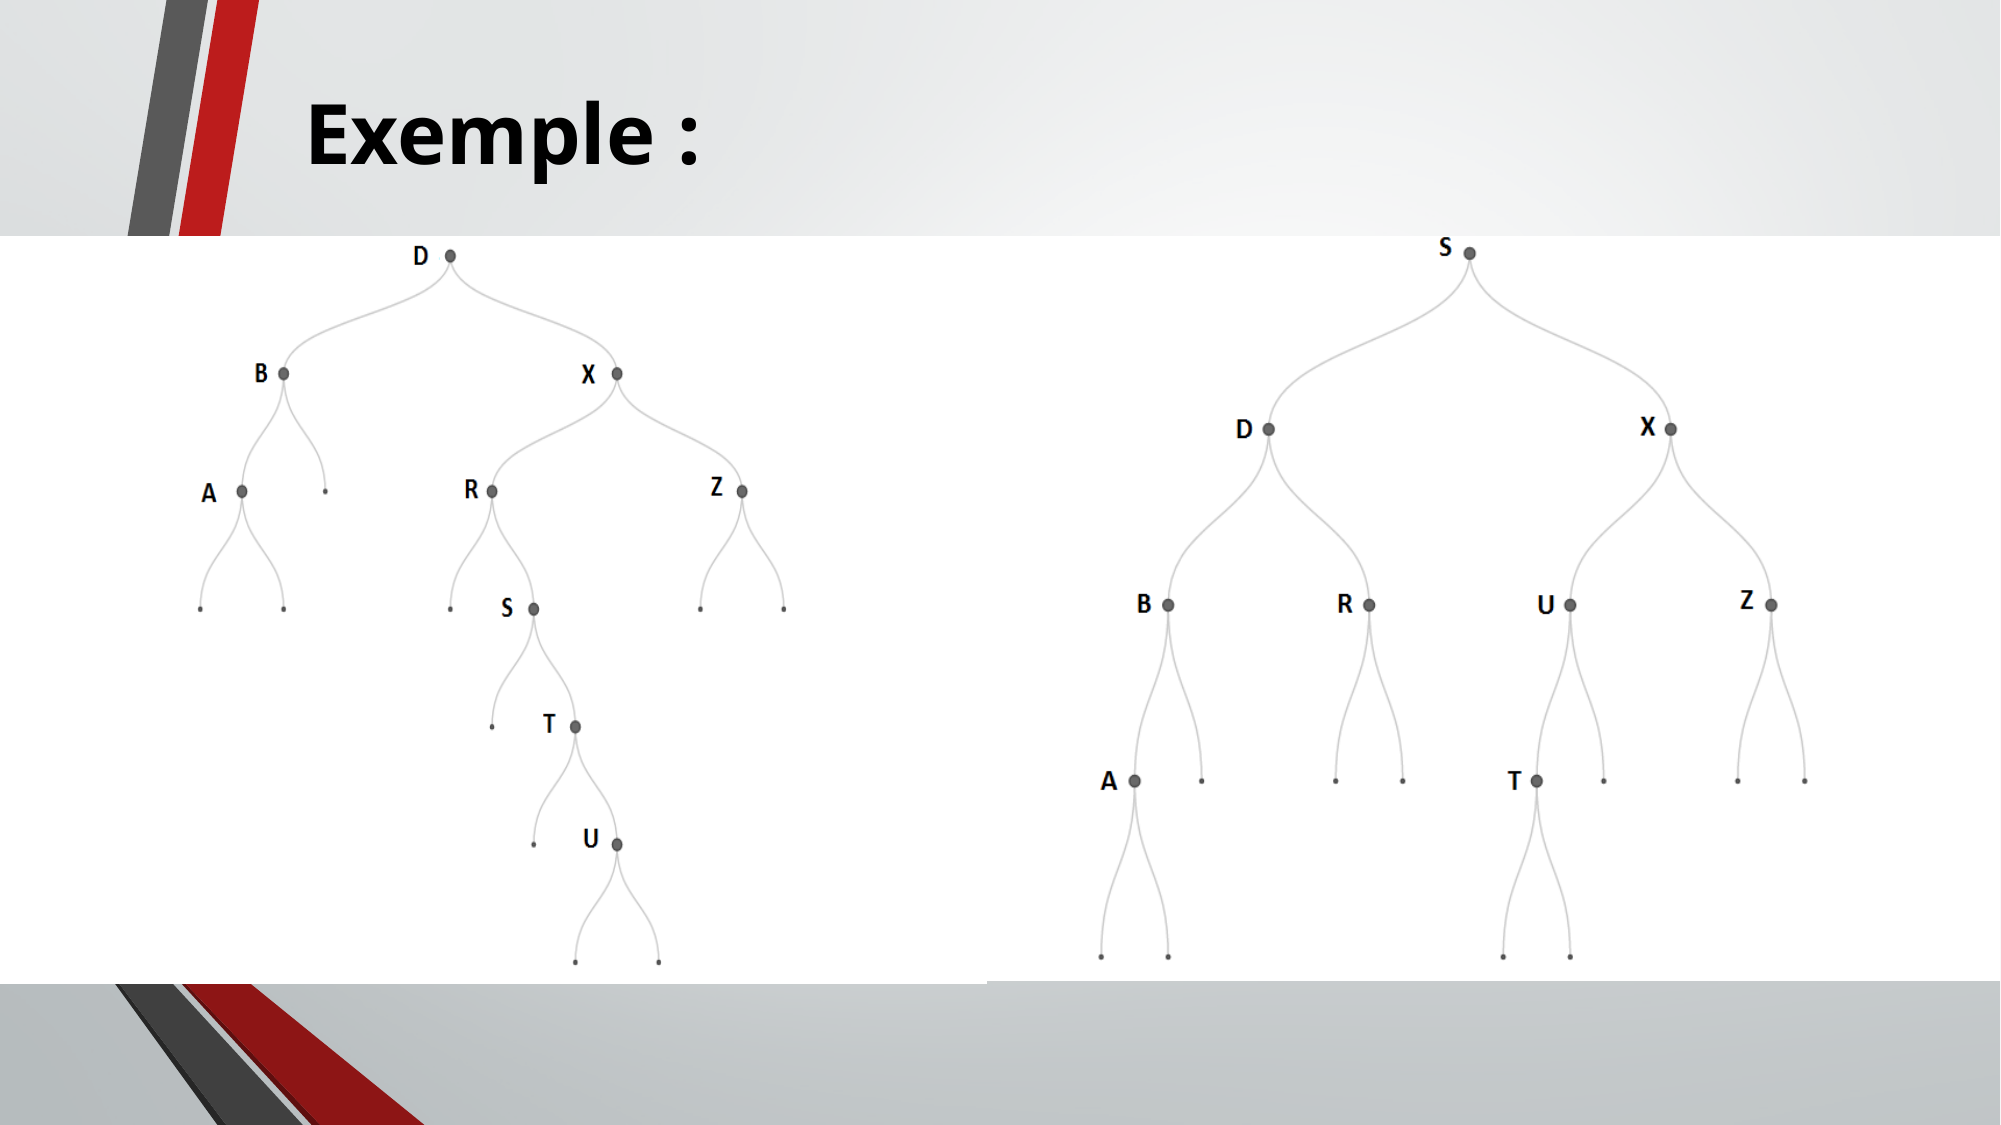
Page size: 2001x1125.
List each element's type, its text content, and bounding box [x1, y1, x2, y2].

picture [0, 0, 2001, 1125]
title Exemple : [304, 0, 1827, 236]
